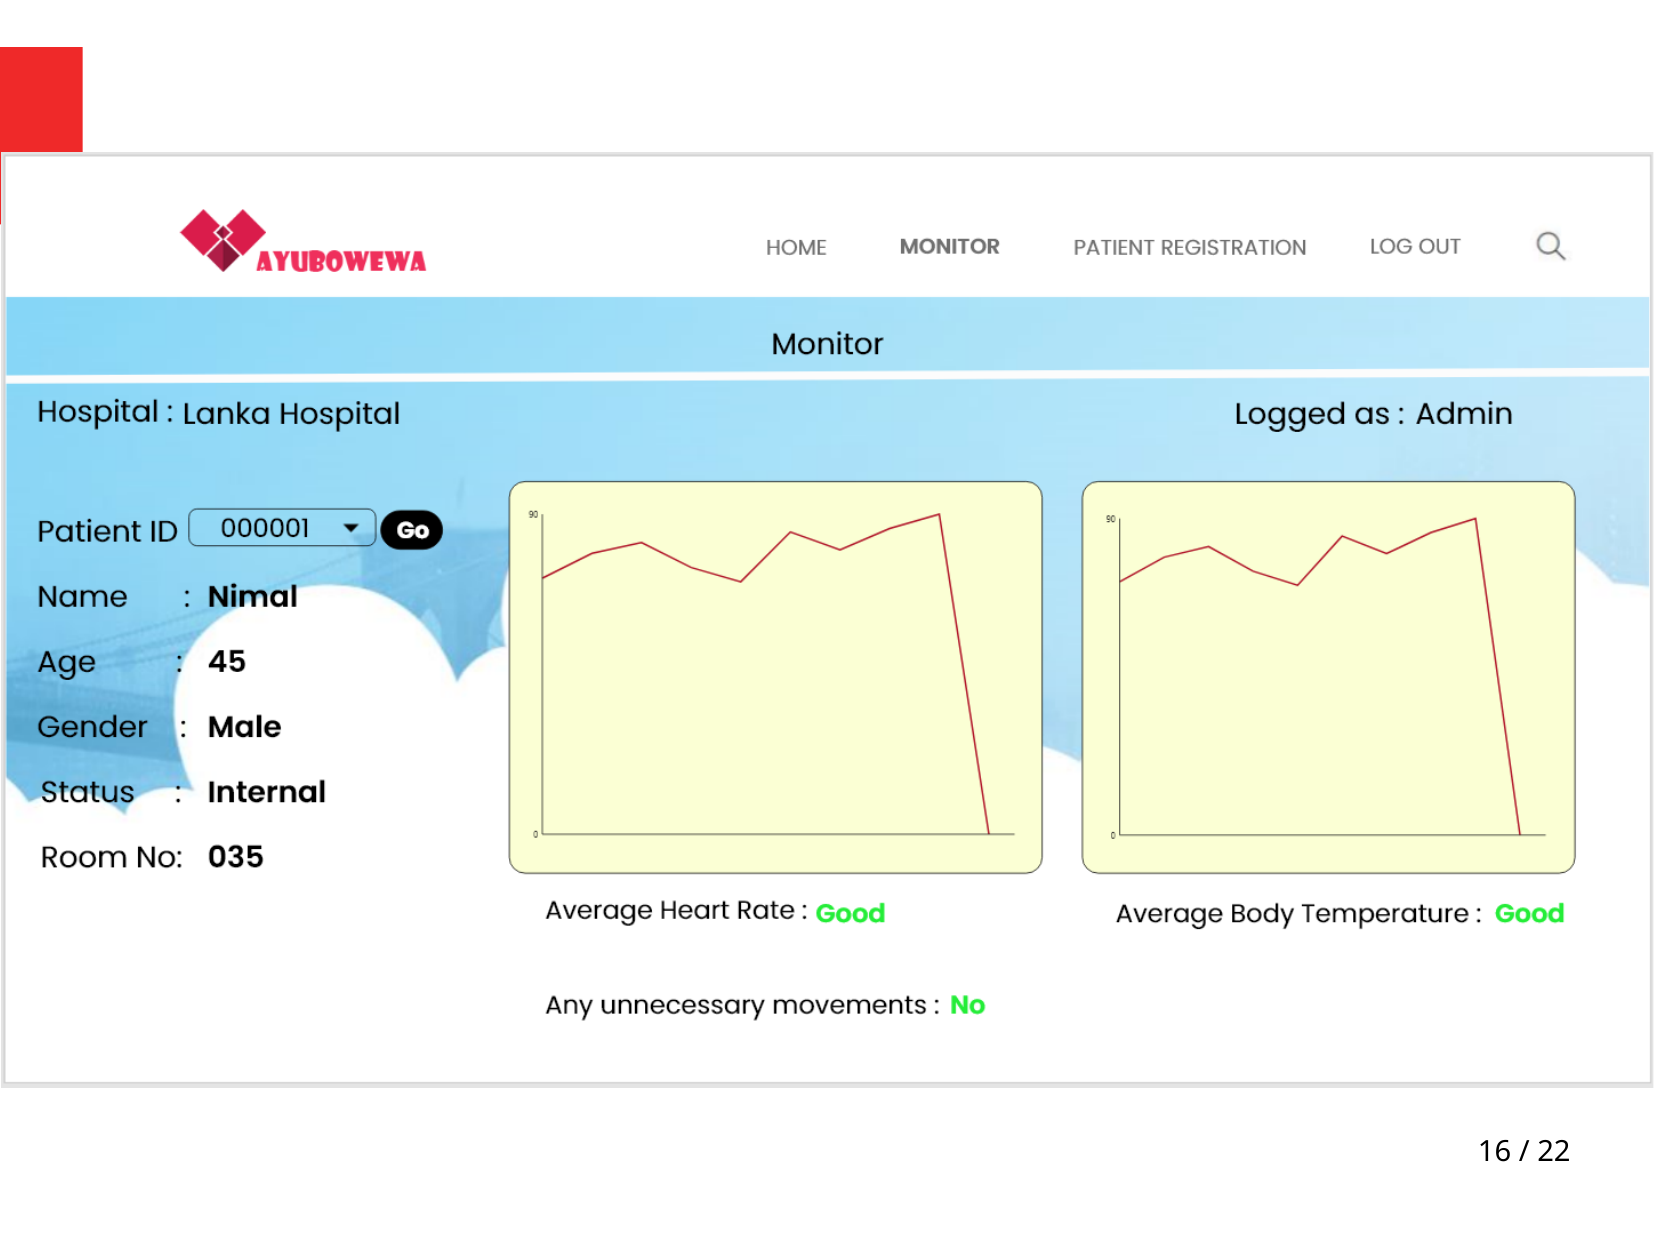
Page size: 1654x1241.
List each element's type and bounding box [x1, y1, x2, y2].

picture [1, 152, 1654, 1088]
